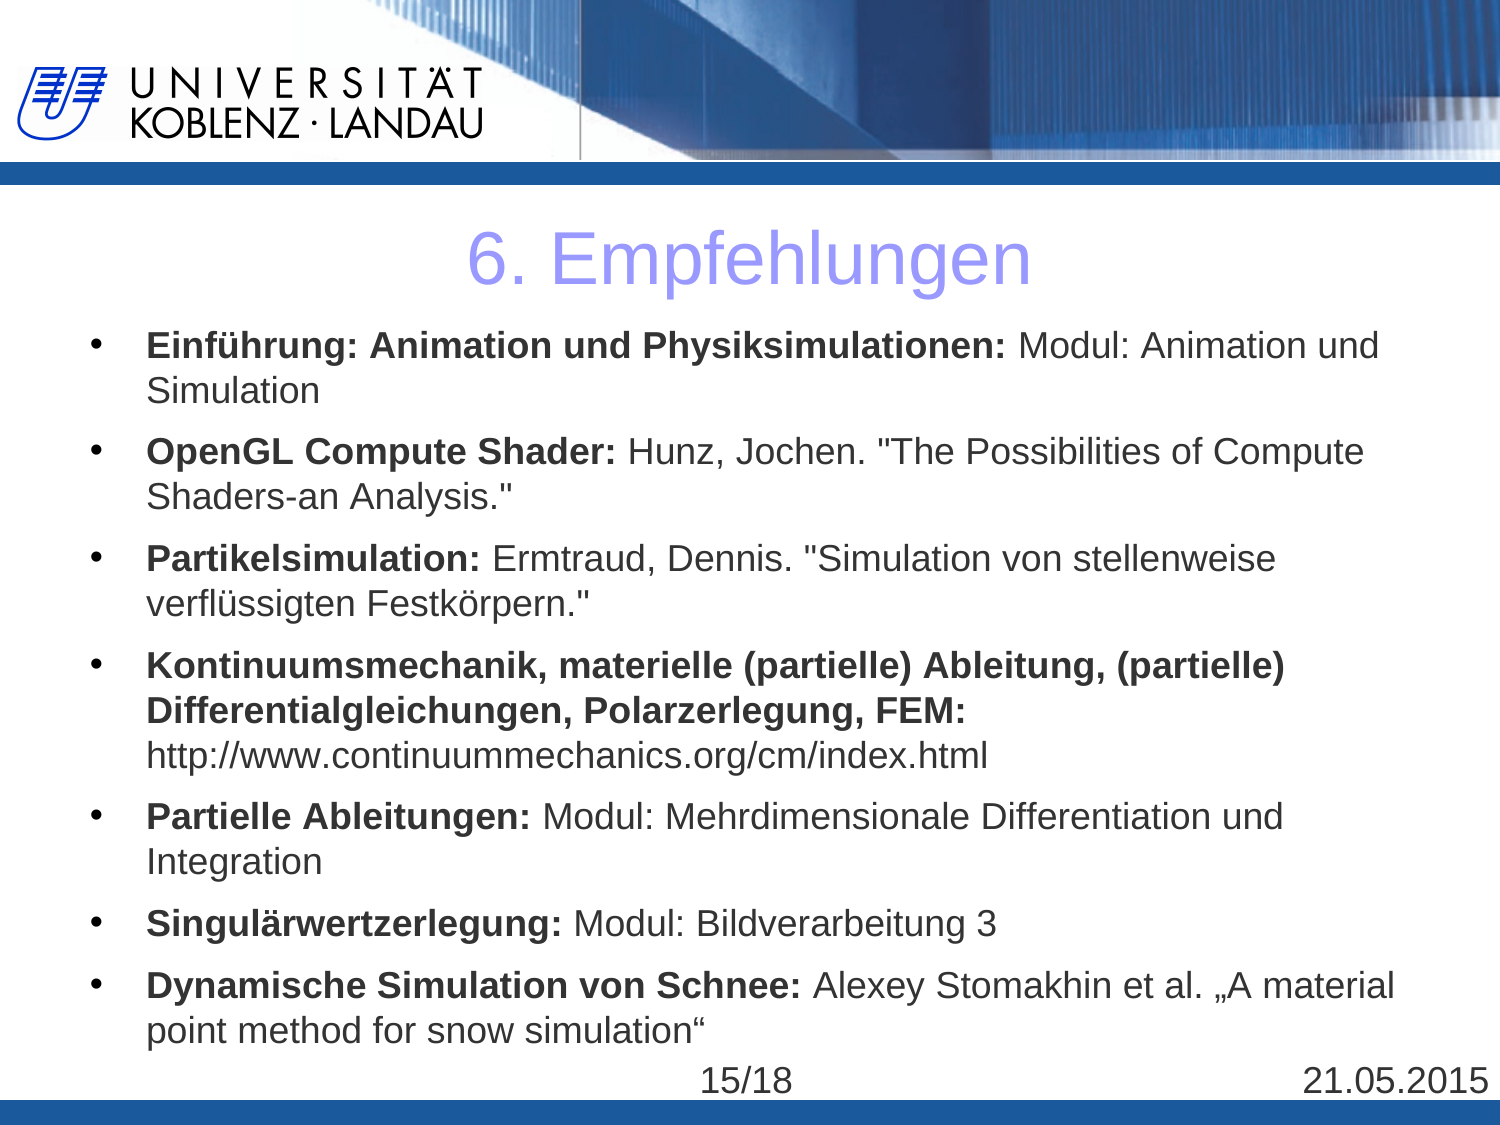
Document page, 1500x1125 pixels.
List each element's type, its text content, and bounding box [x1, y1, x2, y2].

text_box 21.05.2015 [1287, 1048, 1500, 1120]
picture [17, 0, 1500, 160]
list Einführung: Animation und Physiksimulationen: Modul: Animation und Simulation OpenGL Compute Shader: Hunz, Jochen. "The Possibilities of Compute Shaders-an Analysis." Partikelsimulation: Ermtraud, Dennis. "Simulation von stellenweise verflüssigten Festkörpern." Kontinuumsmechanik, materielle (partielle) Ableitung, (partielle) Differentialgleichungen, Polarzerlegung, FEM: http://www.continuummechanics.org/cm/index.html Partielle Ableitungen: Modul: Mehrdimensionale Differentiation und Integration Singulärwertzerlegung: Modul: Bildverarbeitung 3 Dynamische Simulation von Schnee: Alexey Stomakhin et al. „A material point method for snow simulation“ [75, 312, 1426, 1059]
text_box <Nummer>/18 [611, 1048, 881, 1120]
title 6. Empfehlungen [75, 160, 1426, 312]
